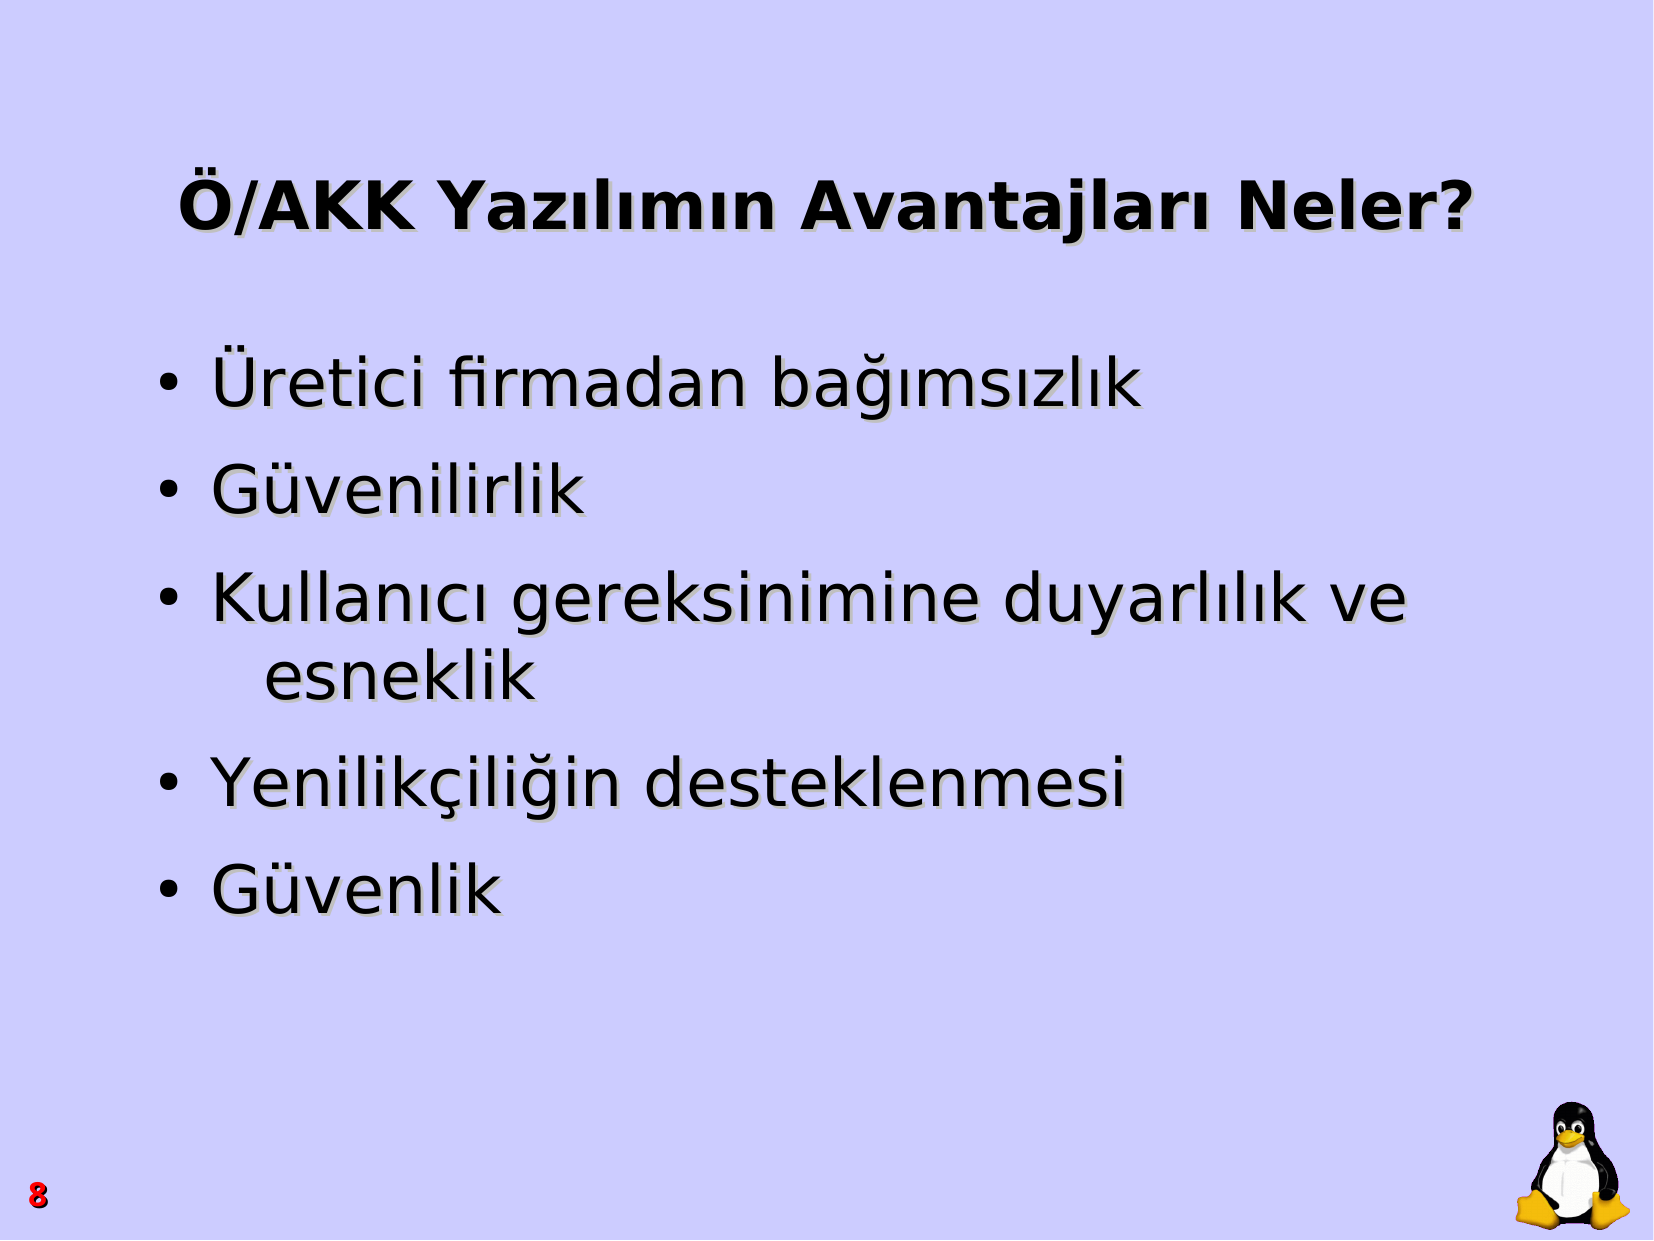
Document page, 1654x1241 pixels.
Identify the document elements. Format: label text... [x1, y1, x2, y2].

picture [1504, 1086, 1654, 1241]
list Üretici firmadan bağımsızlık Güvenilirlik Kullanıcı gereksinimine duyarlılık ve esneklik Yenilikçiliğin desteklenmesi Güvenlik [121, 344, 1534, 1127]
title Ö/AKK Yazılımın Avantajları Neler? [121, 102, 1534, 310]
